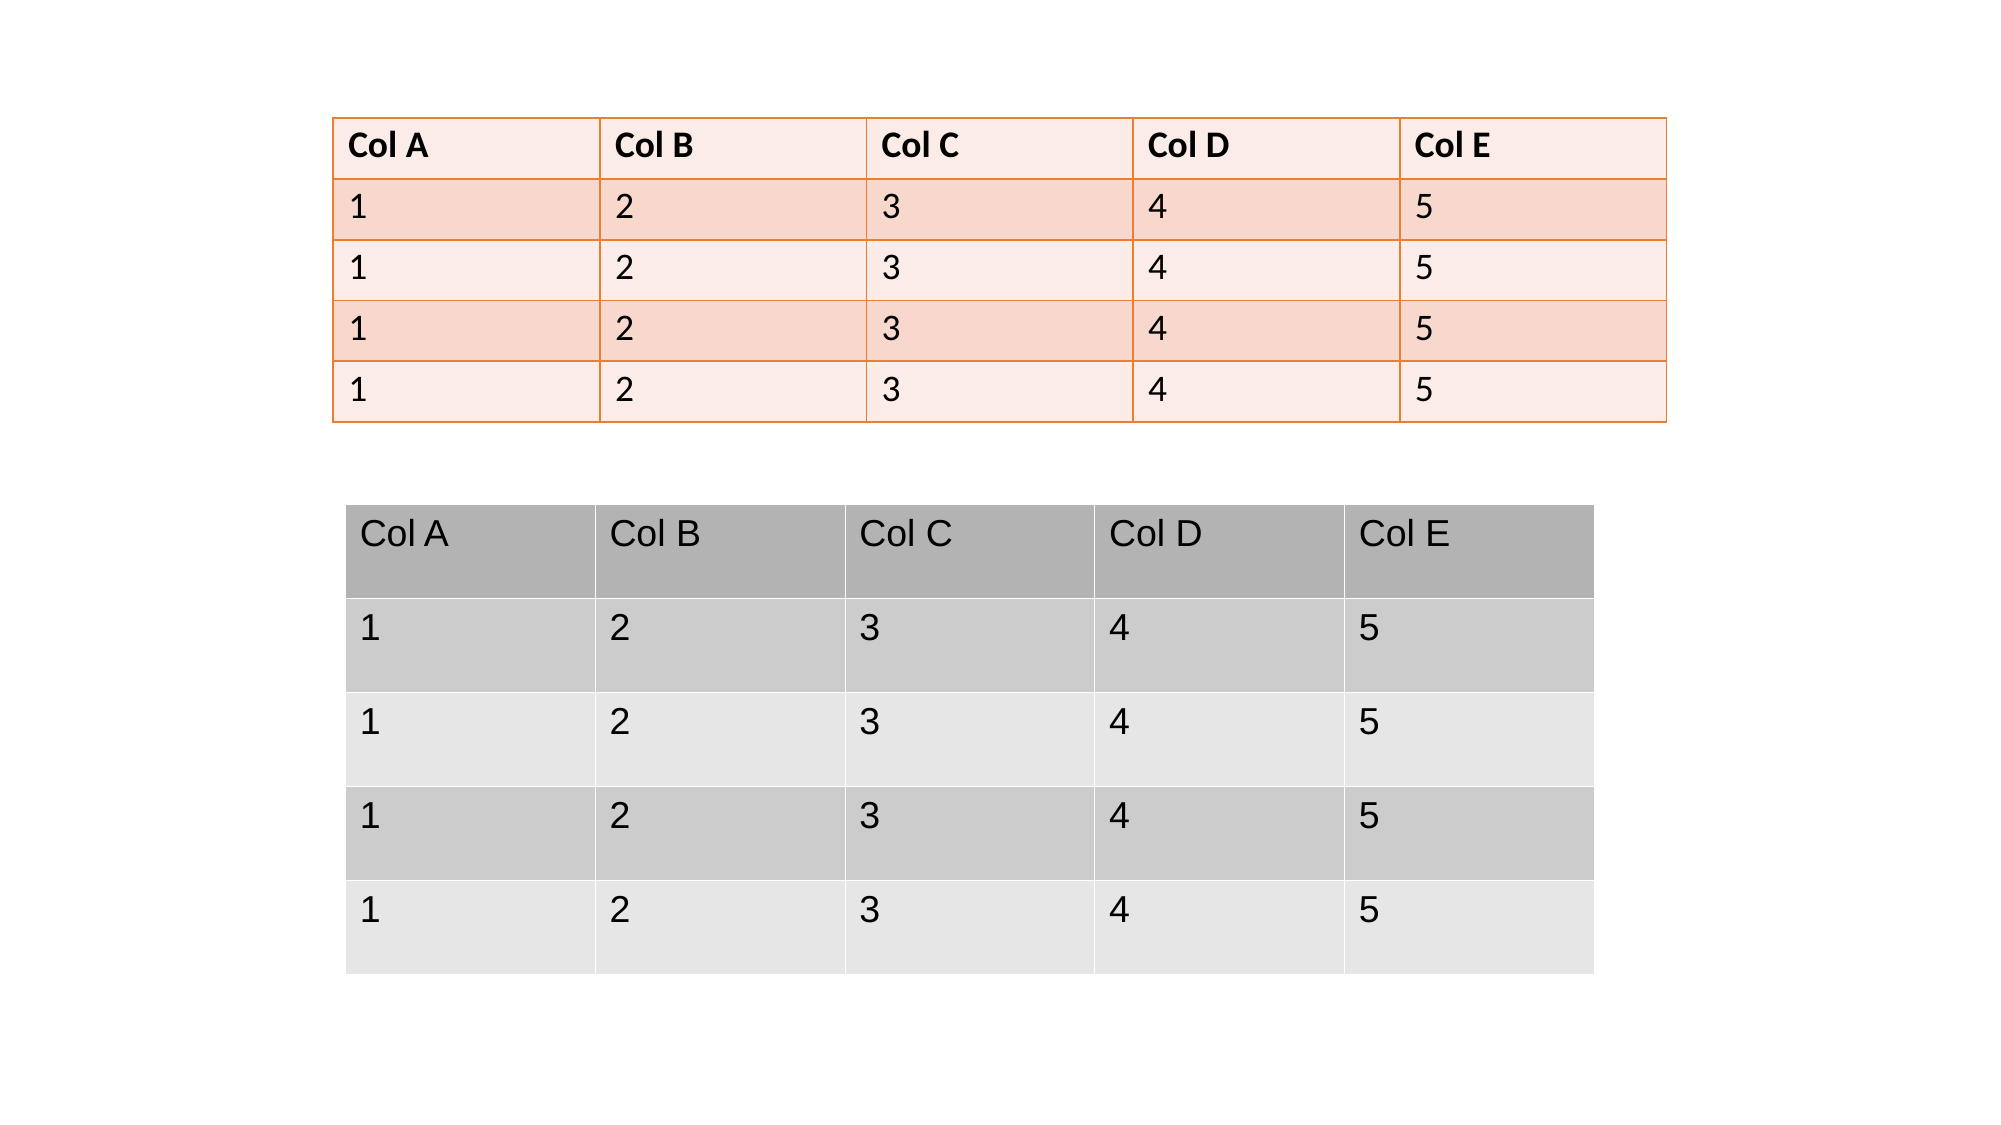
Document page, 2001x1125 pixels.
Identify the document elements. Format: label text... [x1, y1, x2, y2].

table_cell 4 [1095, 881, 1344, 974]
table_cell 1 [346, 787, 595, 880]
table_header Col B [601, 119, 866, 178]
table_header Col E [1401, 119, 1666, 178]
table_header Col C [846, 505, 1094, 598]
table_cell 4 [1134, 301, 1399, 360]
table_cell 4 [1134, 180, 1399, 239]
table_cell 4 [1095, 599, 1344, 692]
table_cell 2 [601, 301, 866, 360]
table_cell 3 [846, 599, 1094, 692]
table_cell 2 [596, 787, 845, 880]
table_cell 1 [334, 180, 599, 239]
table_cell 5 [1345, 599, 1594, 692]
table_cell 1 [334, 362, 599, 421]
table_header Col A [334, 119, 599, 178]
table_cell 2 [601, 362, 866, 421]
table_cell 2 [601, 241, 866, 300]
table_cell 4 [1095, 787, 1344, 880]
table_cell 1 [334, 301, 599, 360]
table_cell 5 [1401, 362, 1666, 421]
table_cell 3 [846, 693, 1094, 786]
table_cell 2 [601, 180, 866, 239]
table_cell 3 [846, 787, 1094, 880]
table_header Col D [1095, 505, 1344, 598]
table_header Col D [1134, 119, 1399, 178]
table_cell 5 [1401, 241, 1666, 300]
table_header Col A [346, 505, 595, 598]
table_cell 5 [1401, 301, 1666, 360]
table_cell 3 [867, 180, 1132, 239]
table_cell 4 [1095, 693, 1344, 786]
table_cell 3 [867, 301, 1132, 360]
table_cell 2 [596, 881, 845, 974]
table_cell 5 [1401, 180, 1666, 239]
table_cell 1 [346, 599, 595, 692]
table_cell 1 [346, 693, 595, 786]
table_header Col C [867, 119, 1132, 178]
table_cell 5 [1345, 693, 1594, 786]
table_header Col B [596, 505, 845, 598]
table_cell 4 [1134, 362, 1399, 421]
table_cell 4 [1134, 241, 1399, 300]
table_cell 2 [596, 693, 845, 786]
table_cell 3 [867, 241, 1132, 300]
table_cell 3 [846, 881, 1094, 974]
table_cell 5 [1345, 787, 1594, 880]
table_cell 1 [334, 241, 599, 300]
table_cell 1 [346, 881, 595, 974]
table_cell 5 [1345, 881, 1594, 974]
table_header Col E [1345, 505, 1594, 598]
table_cell 2 [596, 599, 845, 692]
table_cell 3 [867, 362, 1132, 421]
